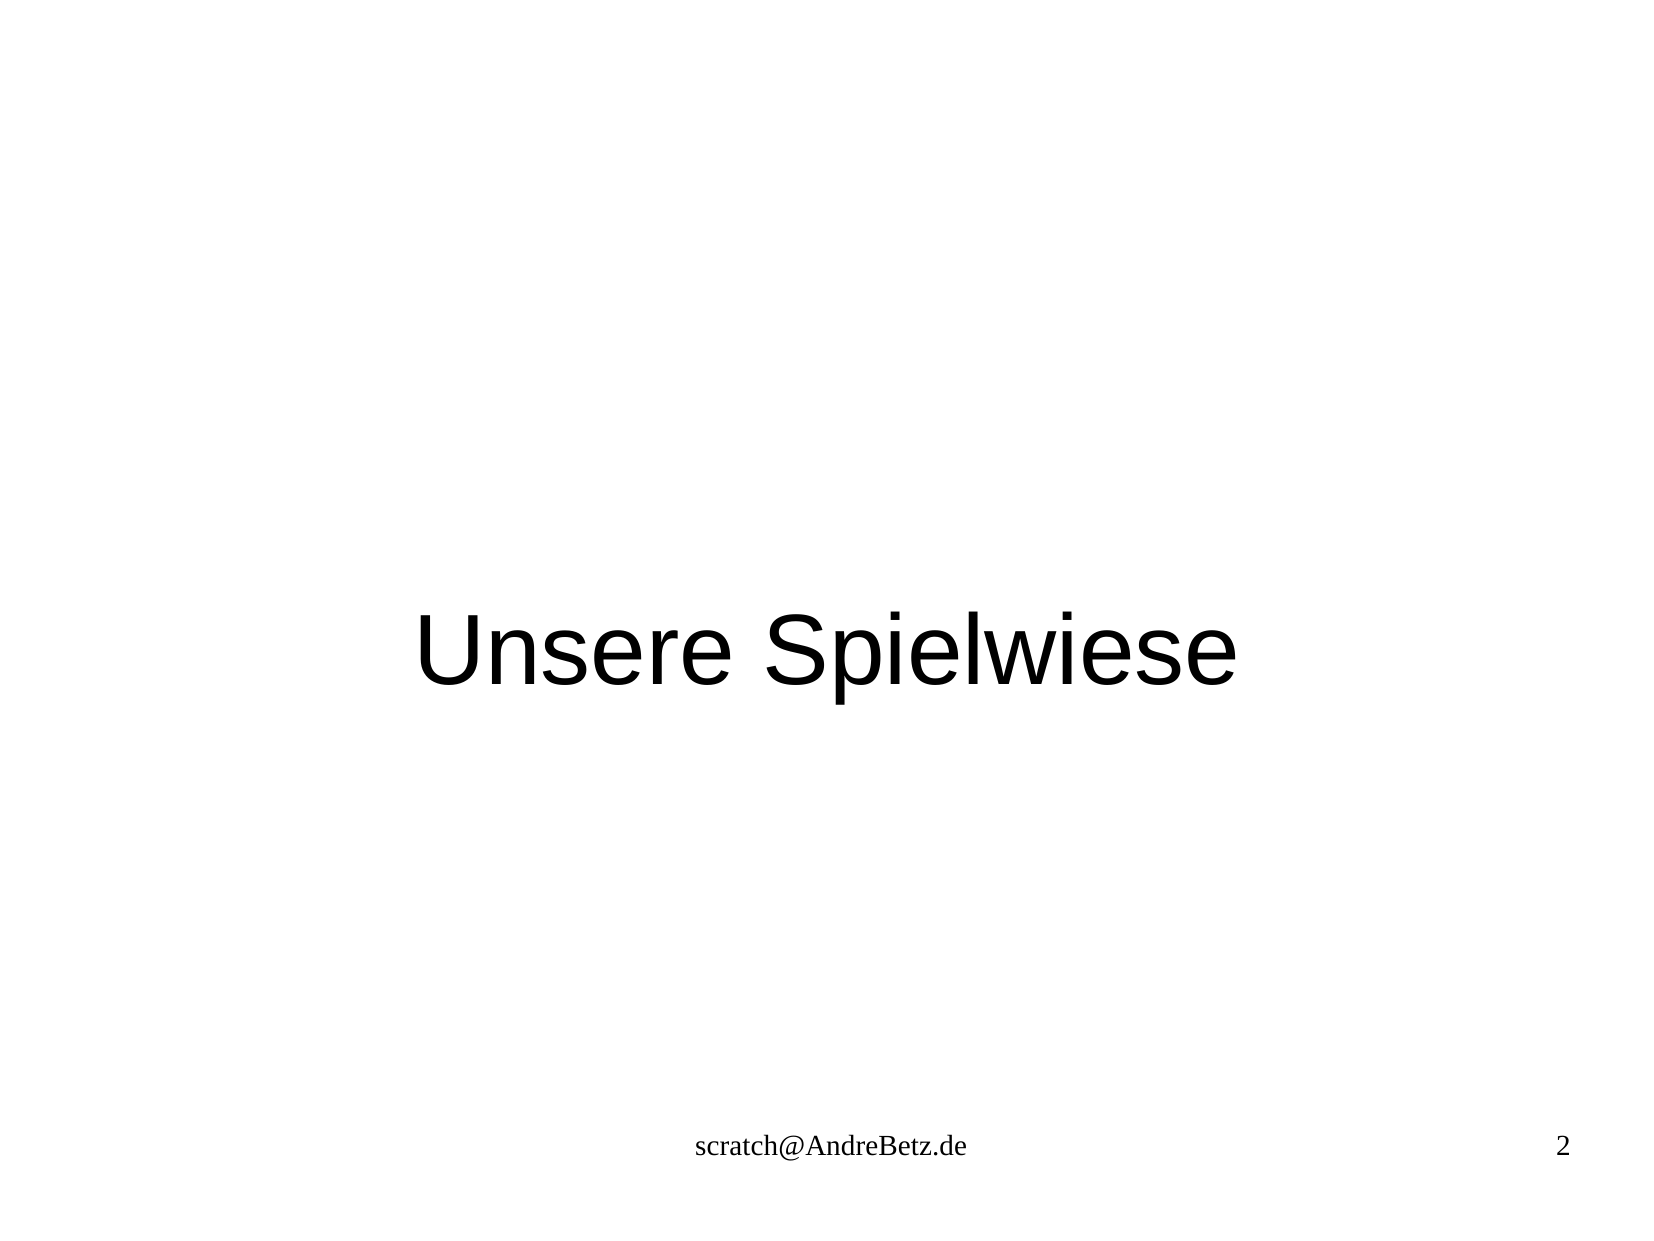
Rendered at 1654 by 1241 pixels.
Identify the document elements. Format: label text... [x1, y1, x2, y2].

subtitle Unsere Spielwiese [82, 290, 1571, 1010]
